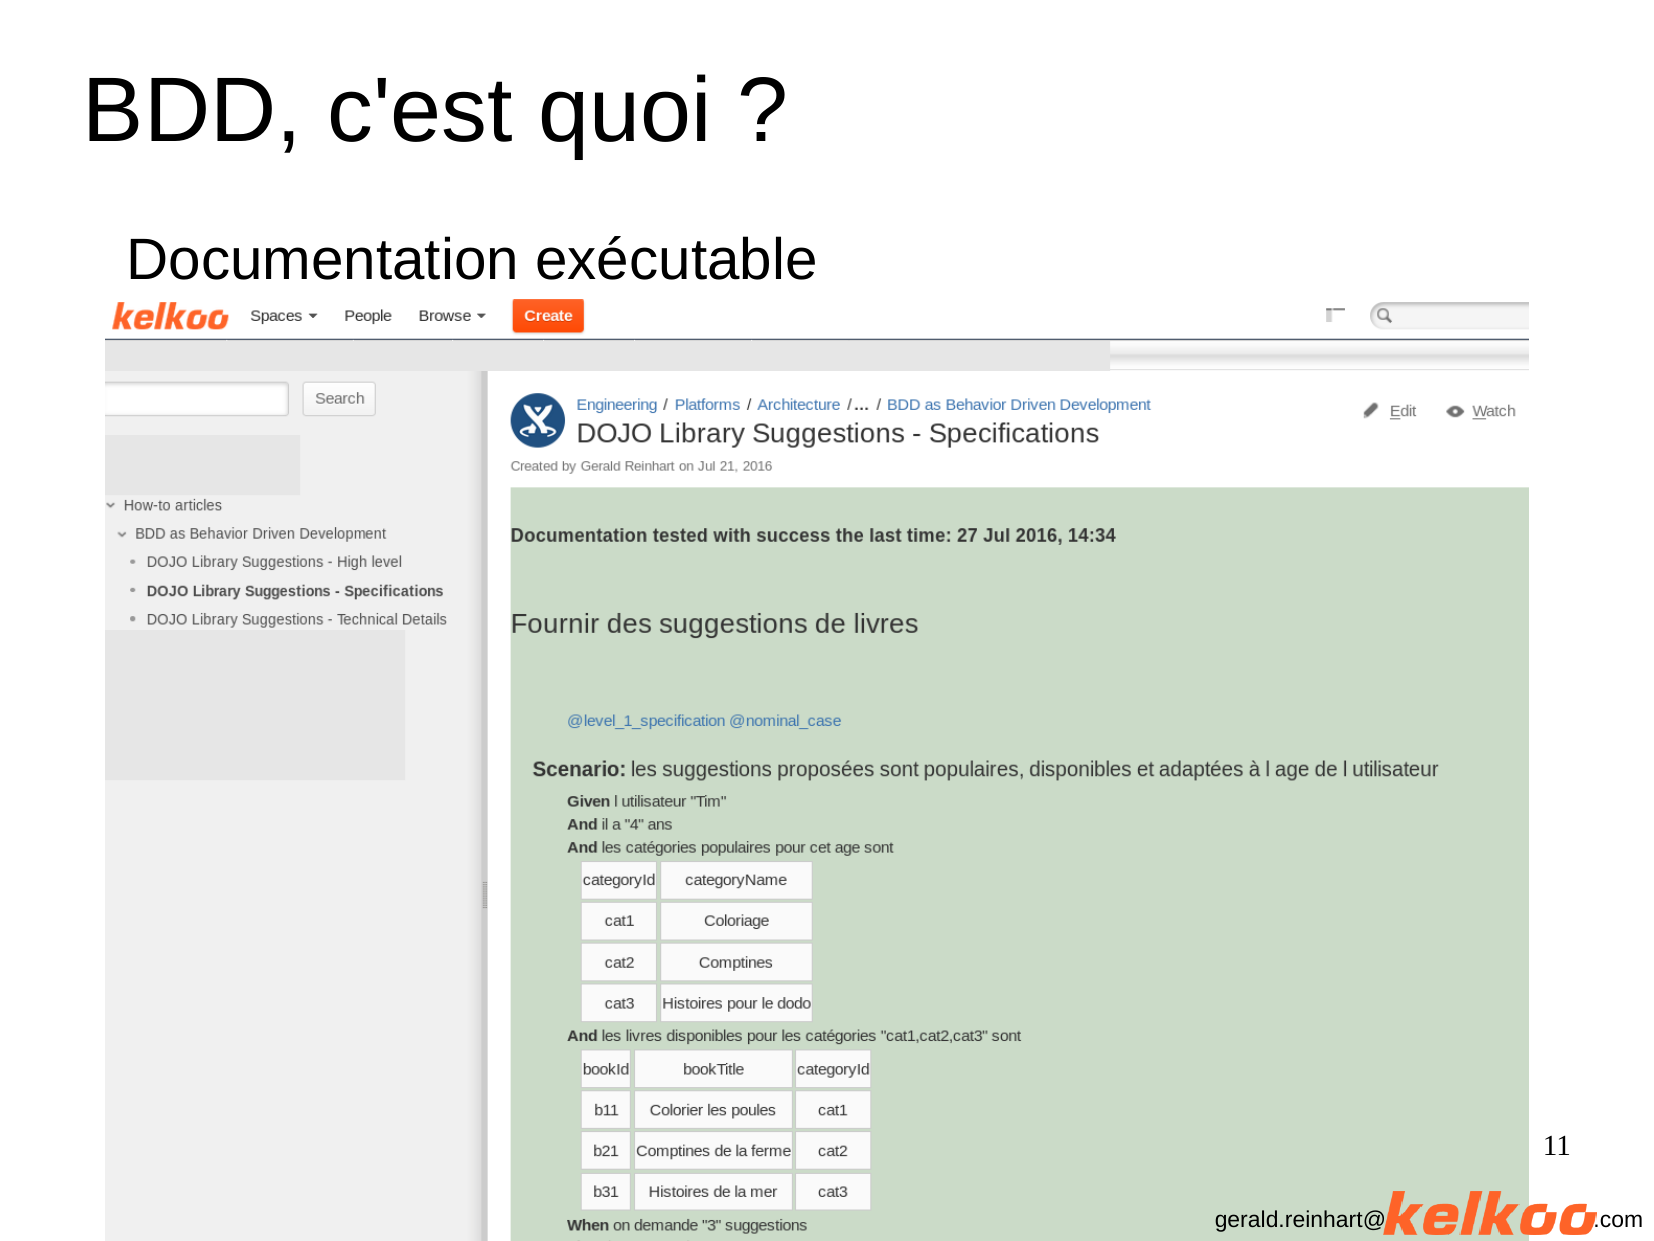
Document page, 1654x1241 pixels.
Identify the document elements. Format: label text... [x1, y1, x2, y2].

text_box gerald.reinhart@ .com [1193, 1199, 1654, 1241]
text_box [105, 630, 406, 781]
text_box [105, 340, 1111, 371]
picture [105, 299, 1597, 1241]
text_box [105, 435, 301, 496]
text_box Documentation exécutable [111, 219, 834, 299]
title BDD, c'est quoi ? [82, 5, 1571, 213]
